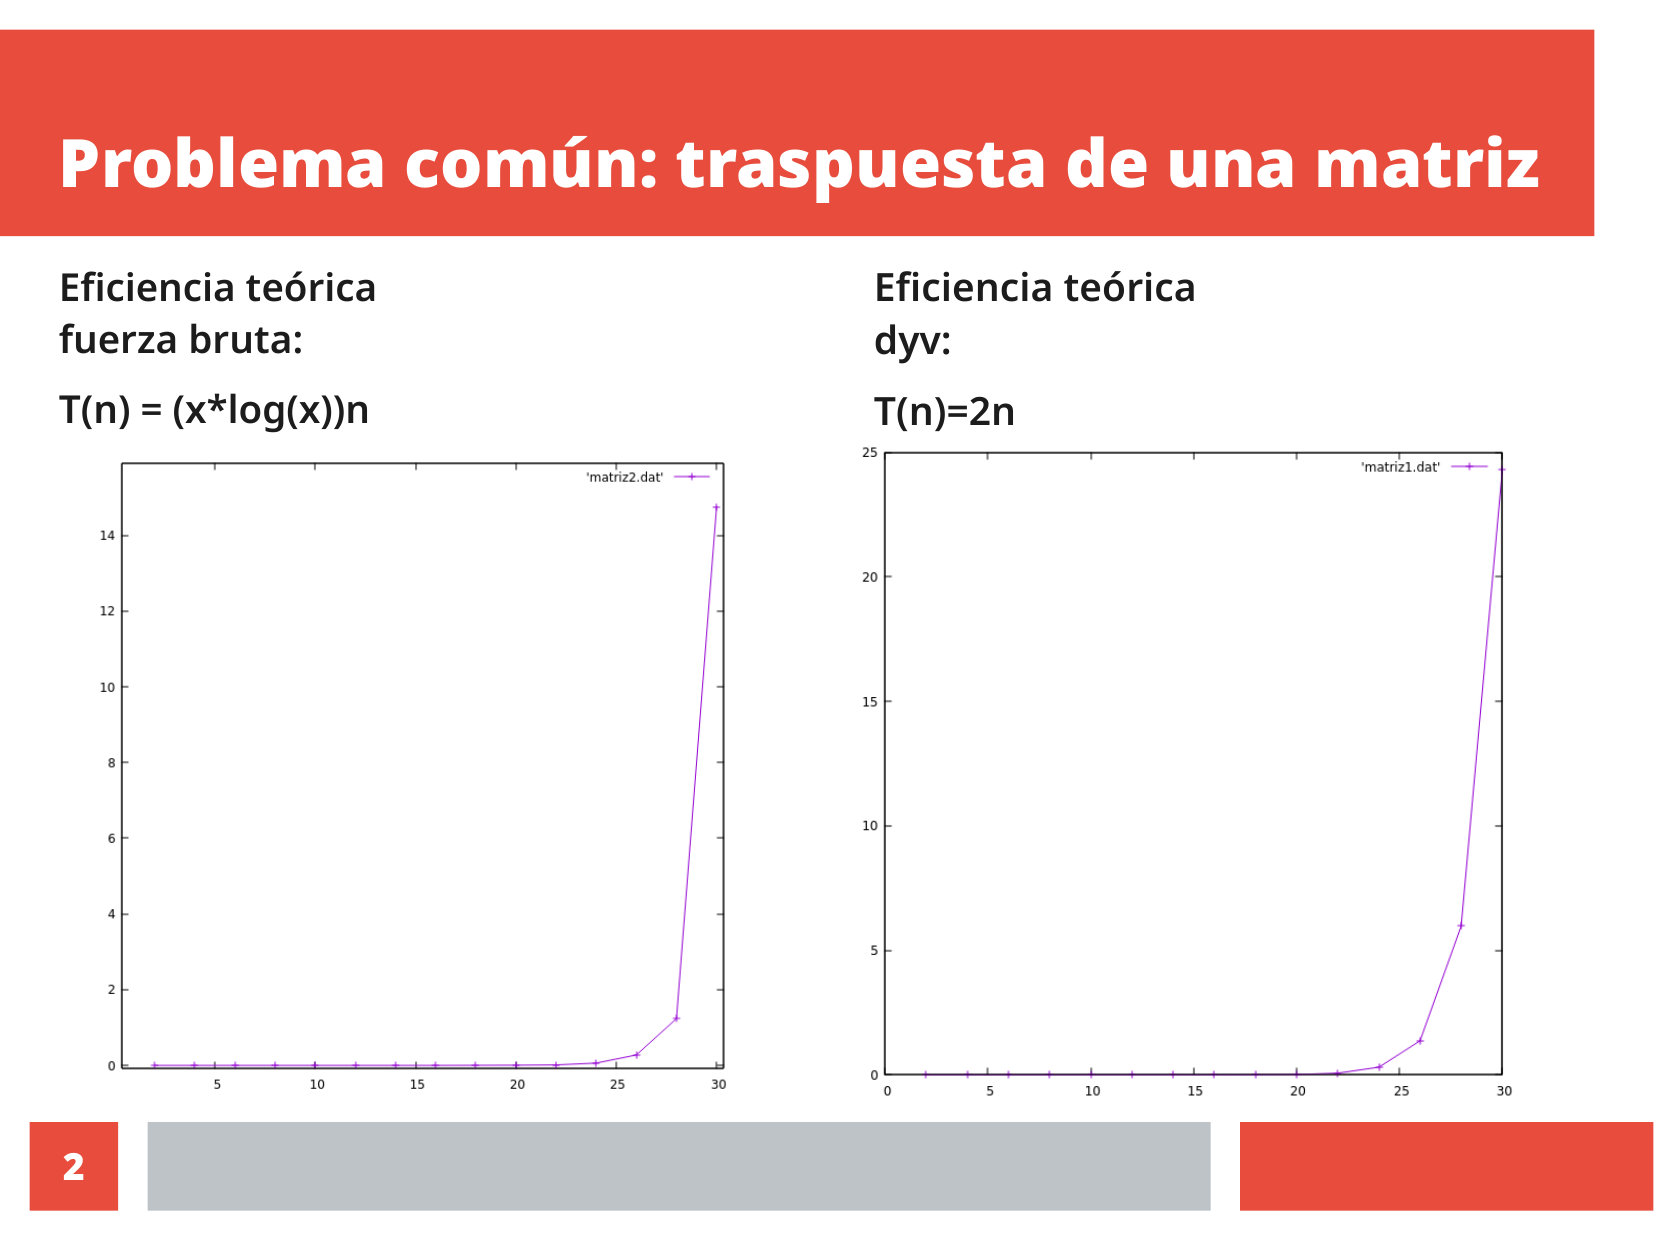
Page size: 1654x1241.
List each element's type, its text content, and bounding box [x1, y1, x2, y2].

title Problema común: traspuesta de una matriz [59, 59, 1595, 207]
list Eficiencia teórica dyv: T(n)=2n [874, 259, 1264, 436]
list Eficiencia teórica fuerza bruta: T(n) = (x*log(x))n [59, 259, 449, 438]
picture [82, 447, 745, 1099]
picture [844, 436, 1524, 1106]
